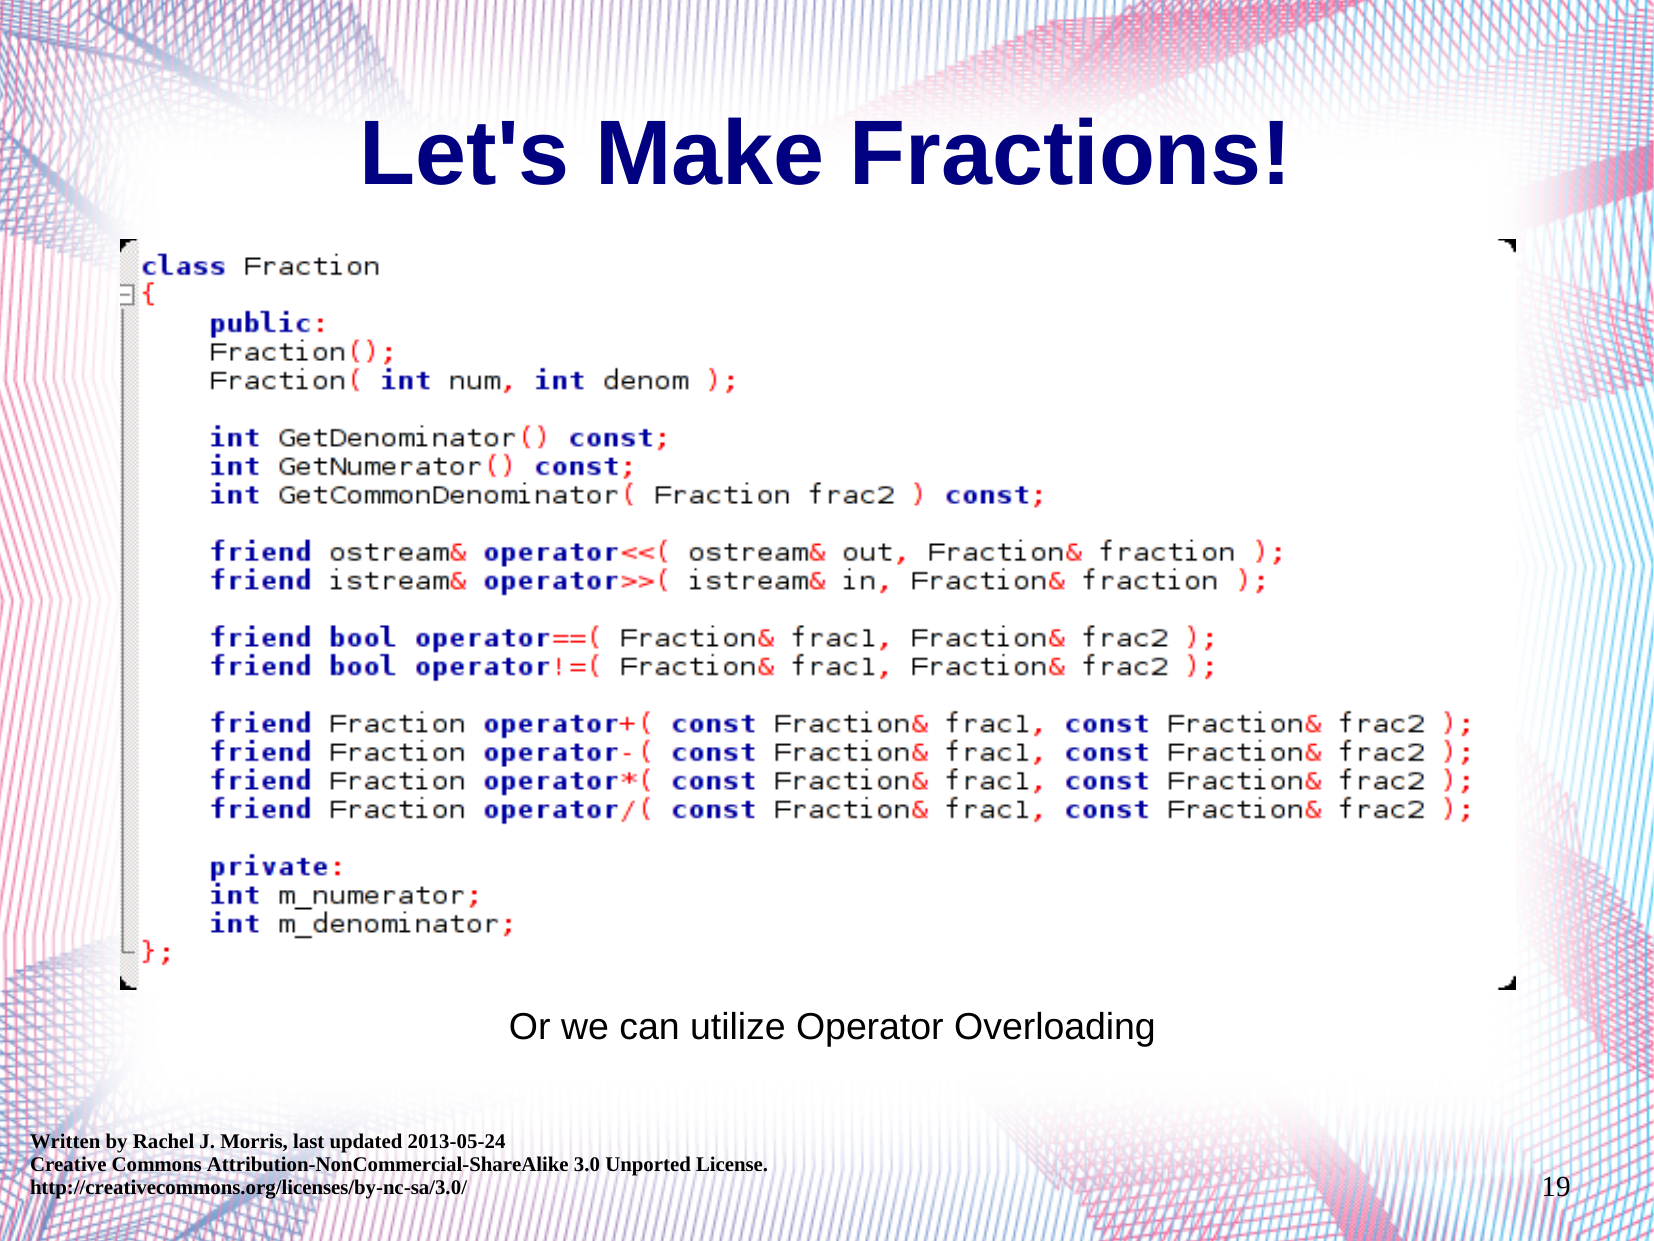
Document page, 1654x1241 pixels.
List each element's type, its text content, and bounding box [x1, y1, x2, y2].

picture [0, 0, 1654, 1241]
title Let's Make Fractions! [82, 49, 1571, 257]
text_box Or we can utilize Operator Overloading [120, 997, 1546, 1055]
